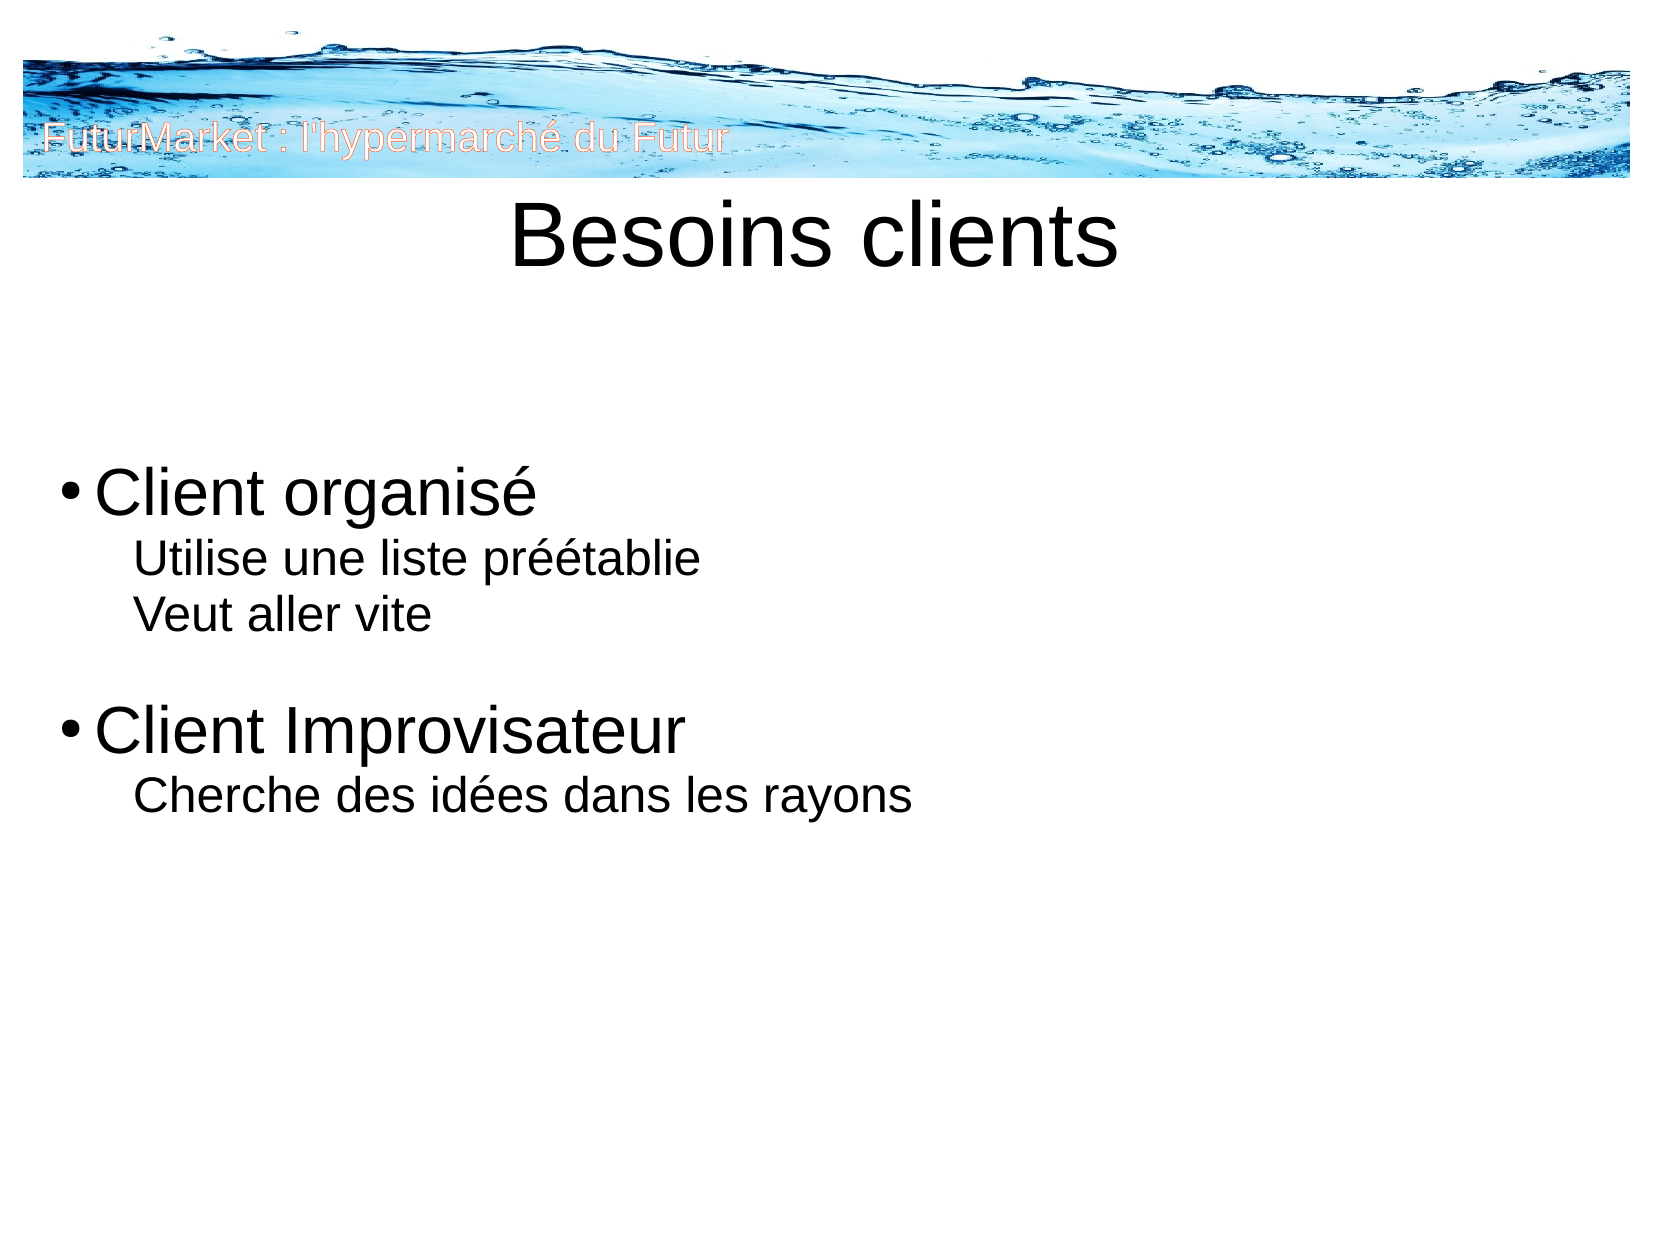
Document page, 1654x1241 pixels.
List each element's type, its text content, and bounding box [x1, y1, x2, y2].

subtitle Client organisé Utilise une liste préétablie Veut aller vite Client Improvisateur Cherche des idées dans les rayons [59, 401, 1548, 901]
picture [23, 23, 1630, 178]
title Besoins clients [23, 180, 1607, 290]
